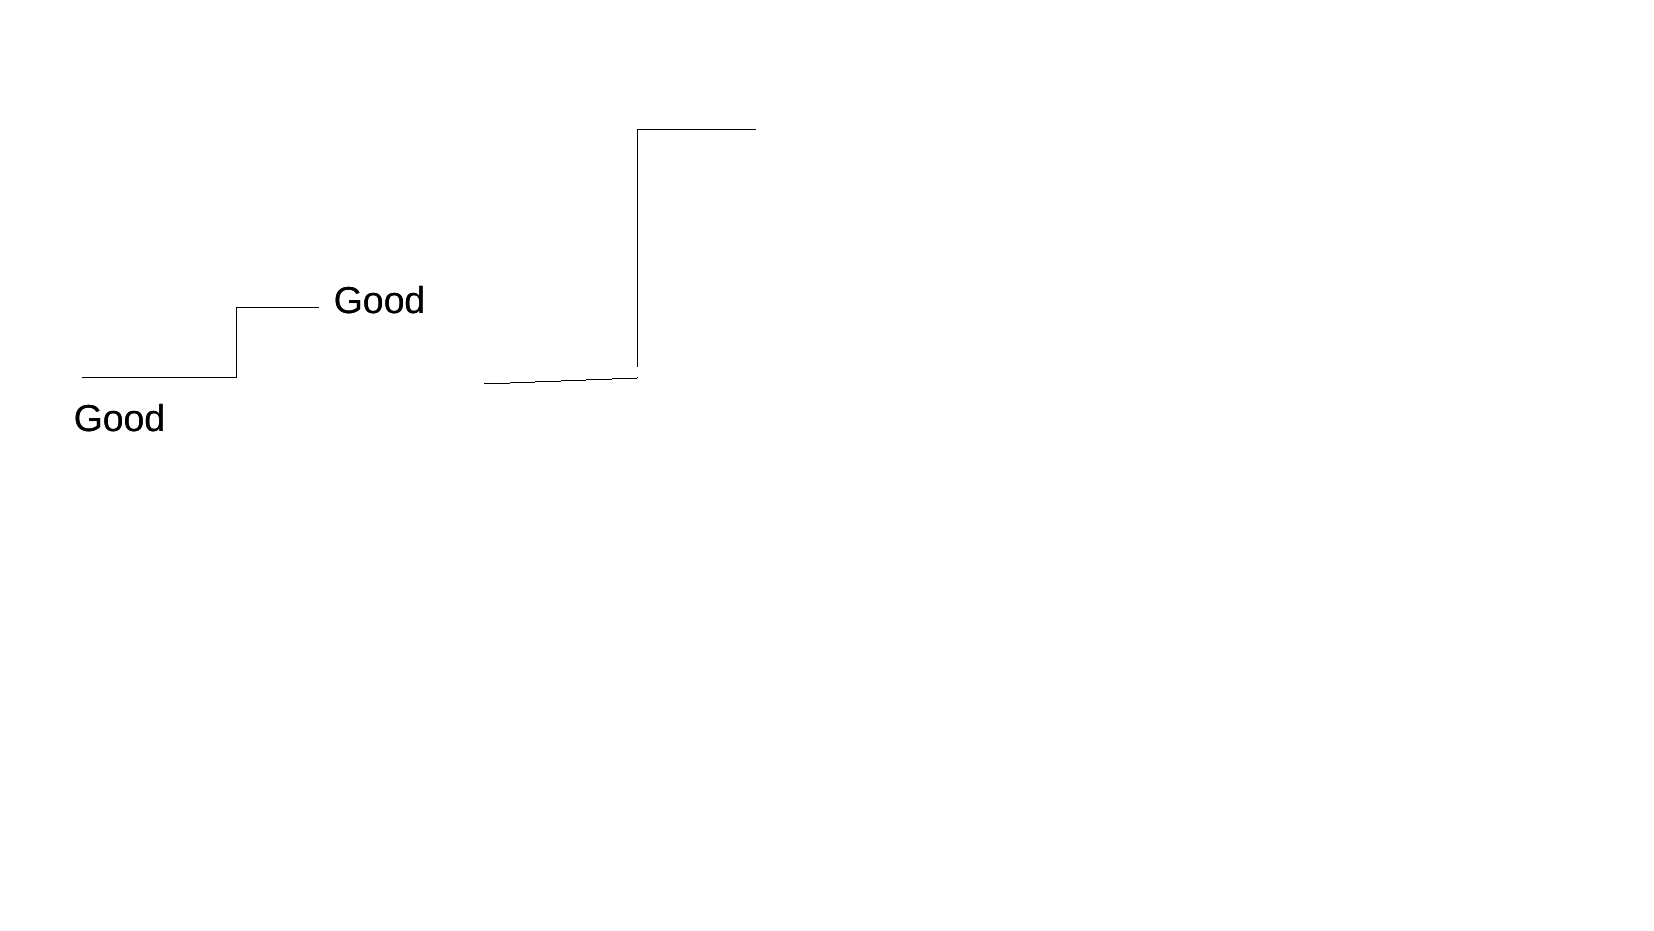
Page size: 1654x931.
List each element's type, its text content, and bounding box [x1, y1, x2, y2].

text_box Good [59, 389, 213, 558]
text_box Good [318, 271, 485, 384]
